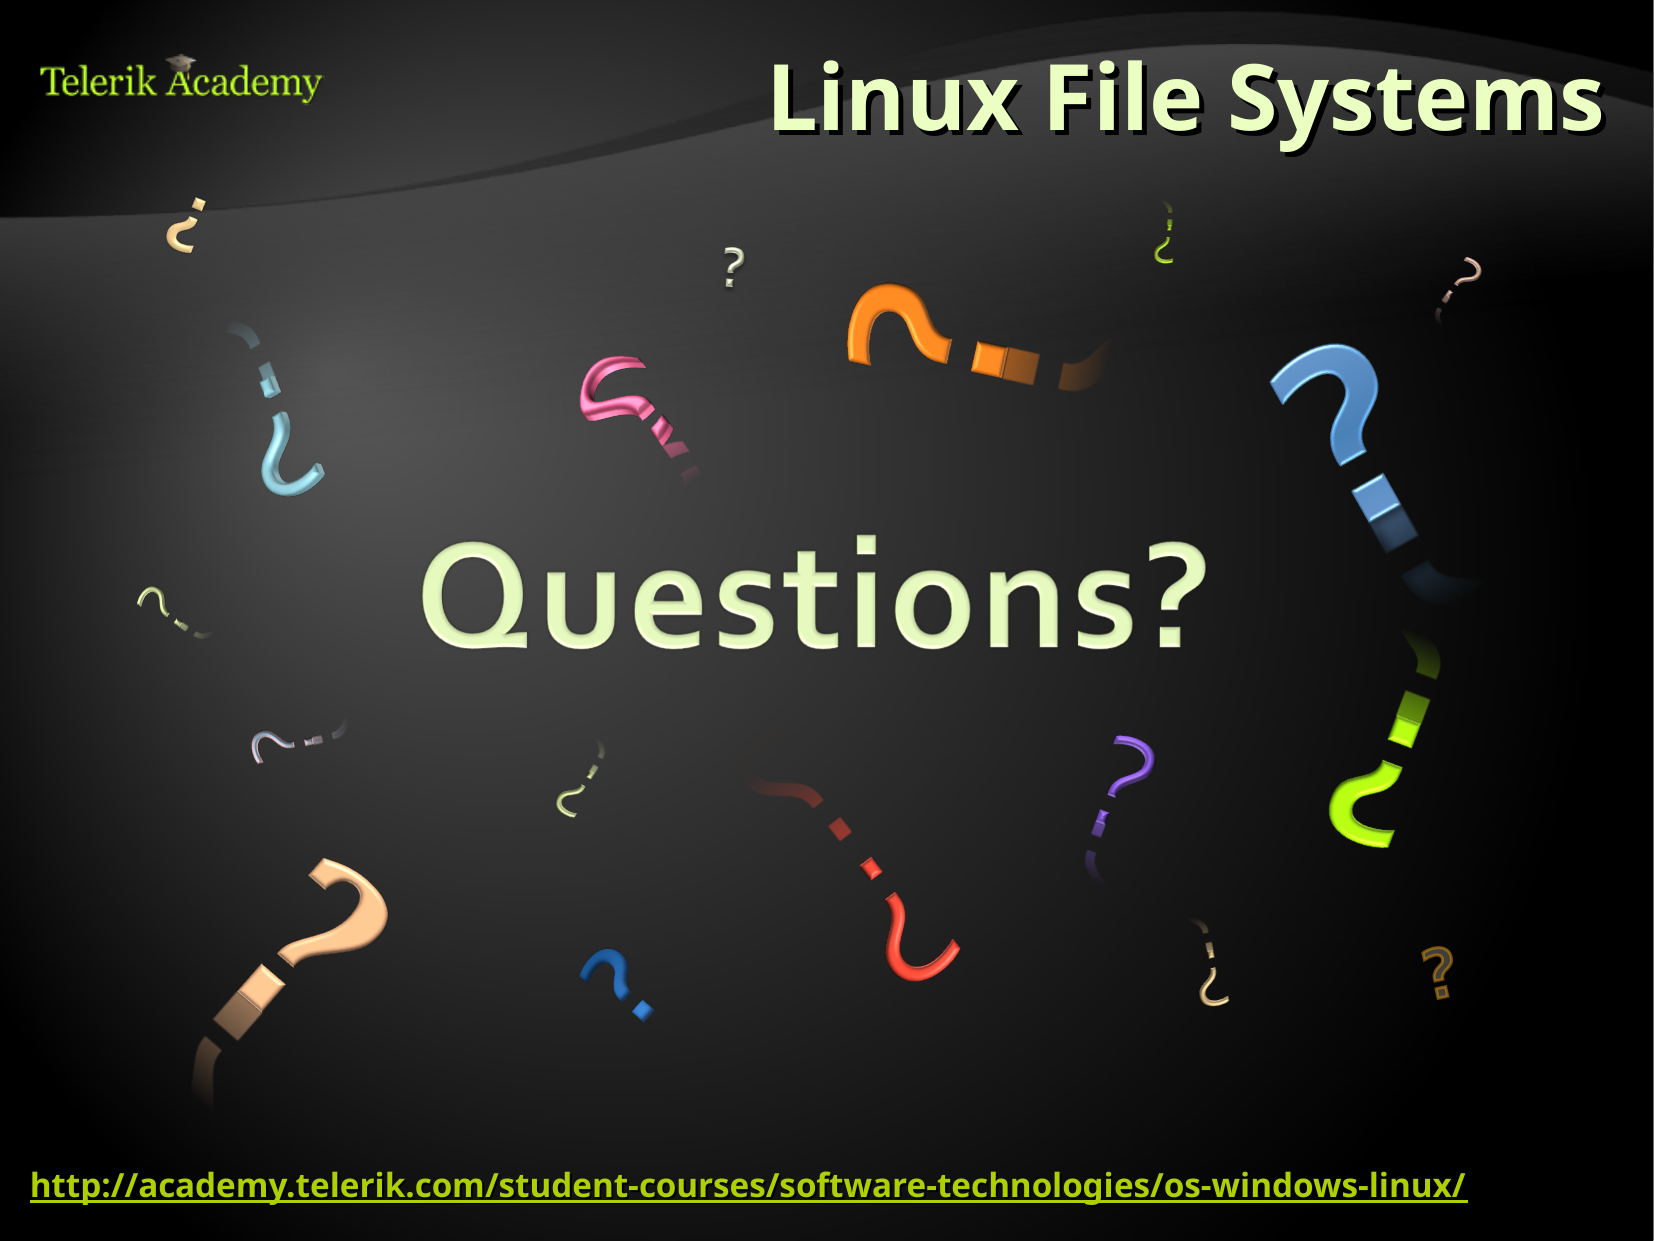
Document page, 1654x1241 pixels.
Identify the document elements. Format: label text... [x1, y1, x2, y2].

text_box http://academy.telerik.com/student-courses/software-technologies/os-windows-linux/ [15, 1154, 1654, 1211]
picture [0, 0, 1654, 1241]
title Linux File Systems [360, 25, 1606, 166]
